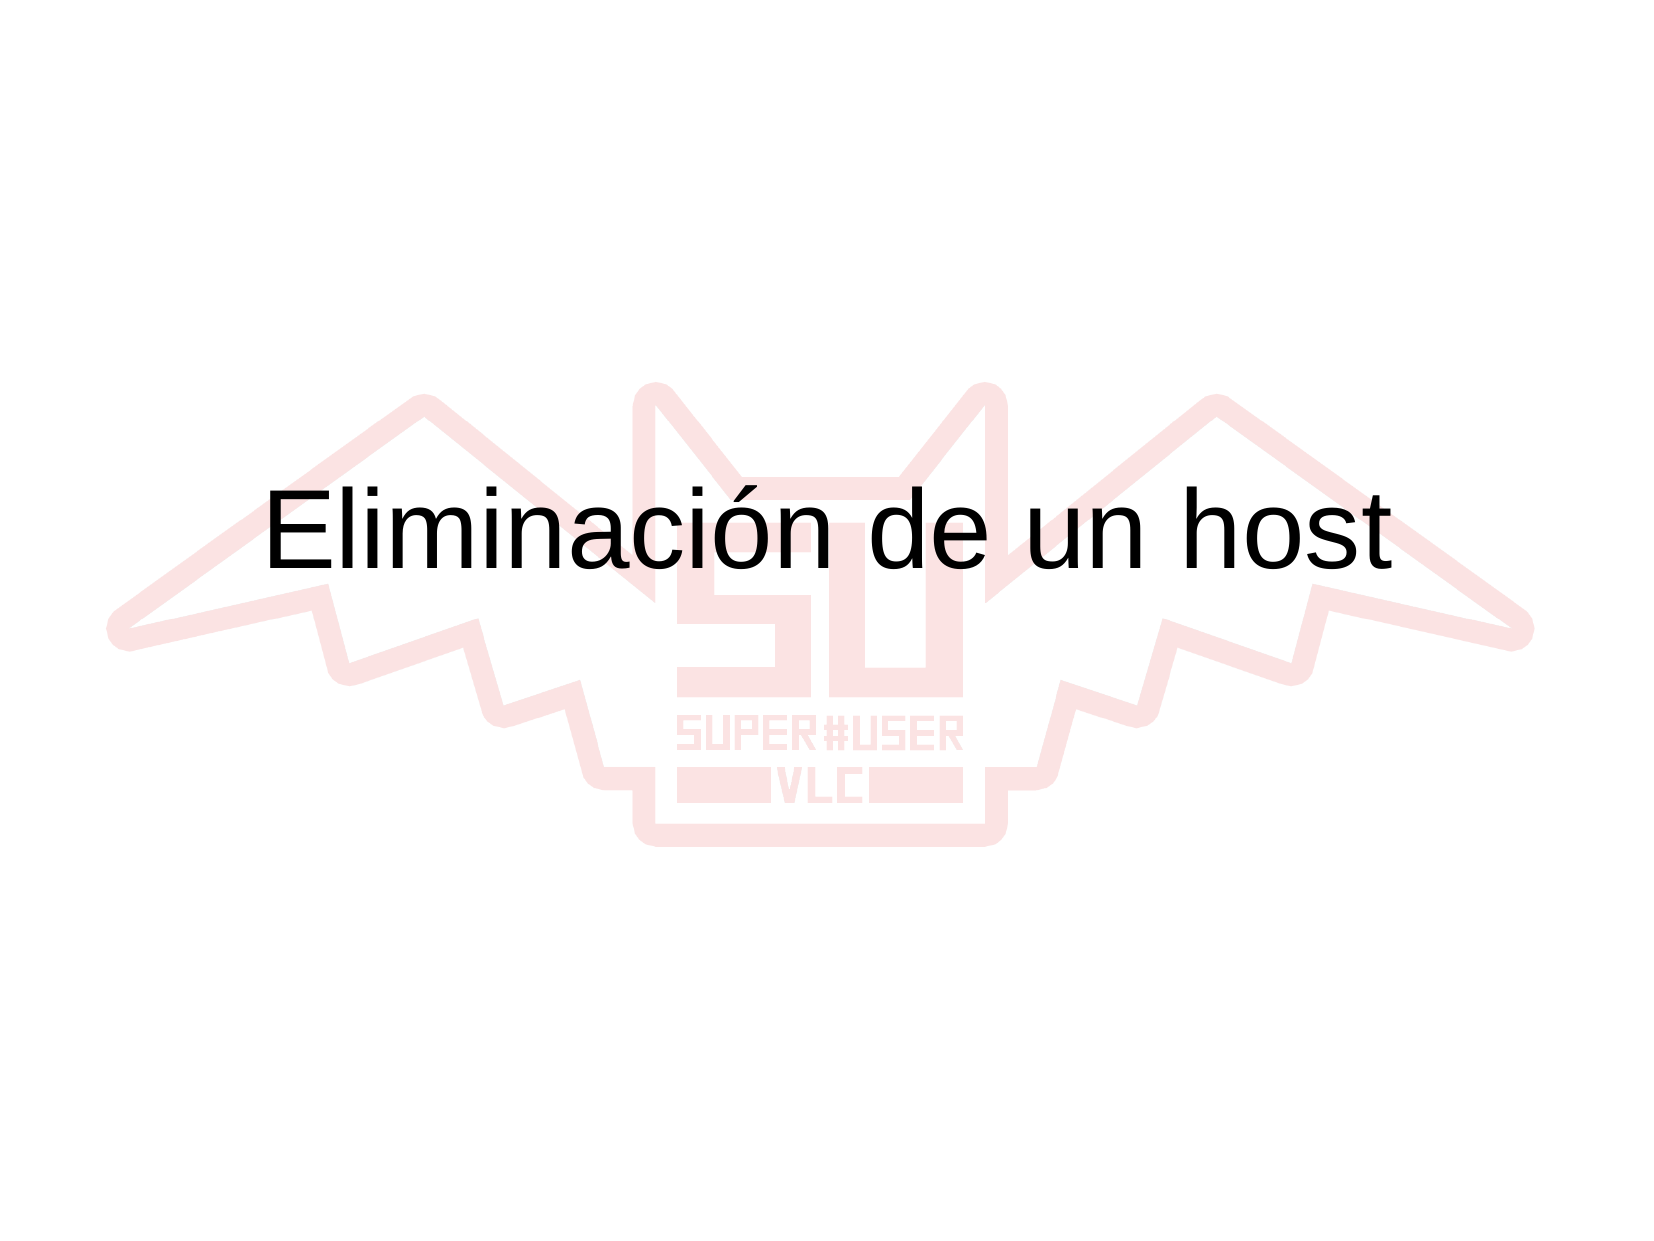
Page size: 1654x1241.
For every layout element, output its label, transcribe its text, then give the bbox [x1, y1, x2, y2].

subtitle Eliminación de un host [82, 49, 1571, 1010]
